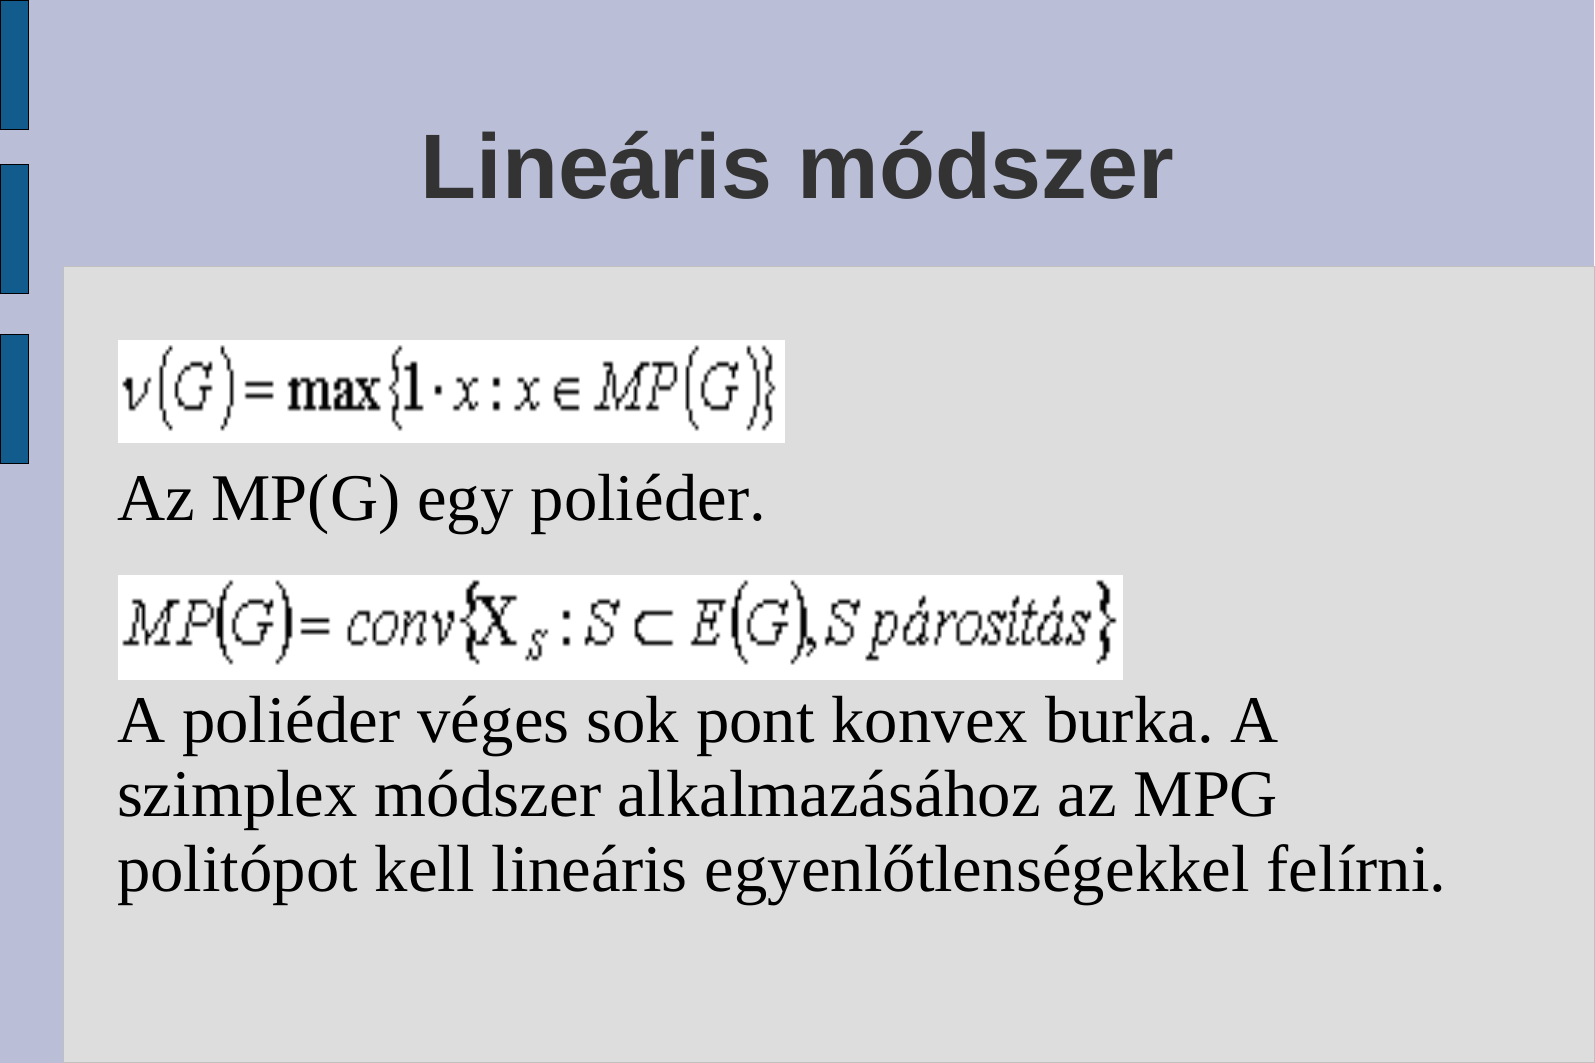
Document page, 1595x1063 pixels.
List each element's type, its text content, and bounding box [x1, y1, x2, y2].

picture [118, 575, 1123, 680]
picture [118, 340, 785, 443]
title Lineáris módszer [117, 85, 1479, 249]
subtitle Az MP(G) egy poliéder. A poliéder véges sok pont konvex burka. A szimplex módszer alkalmazásához az MPG politópot kell lineáris egyenlőtlenségekkel felírni. [117, 302, 1479, 990]
